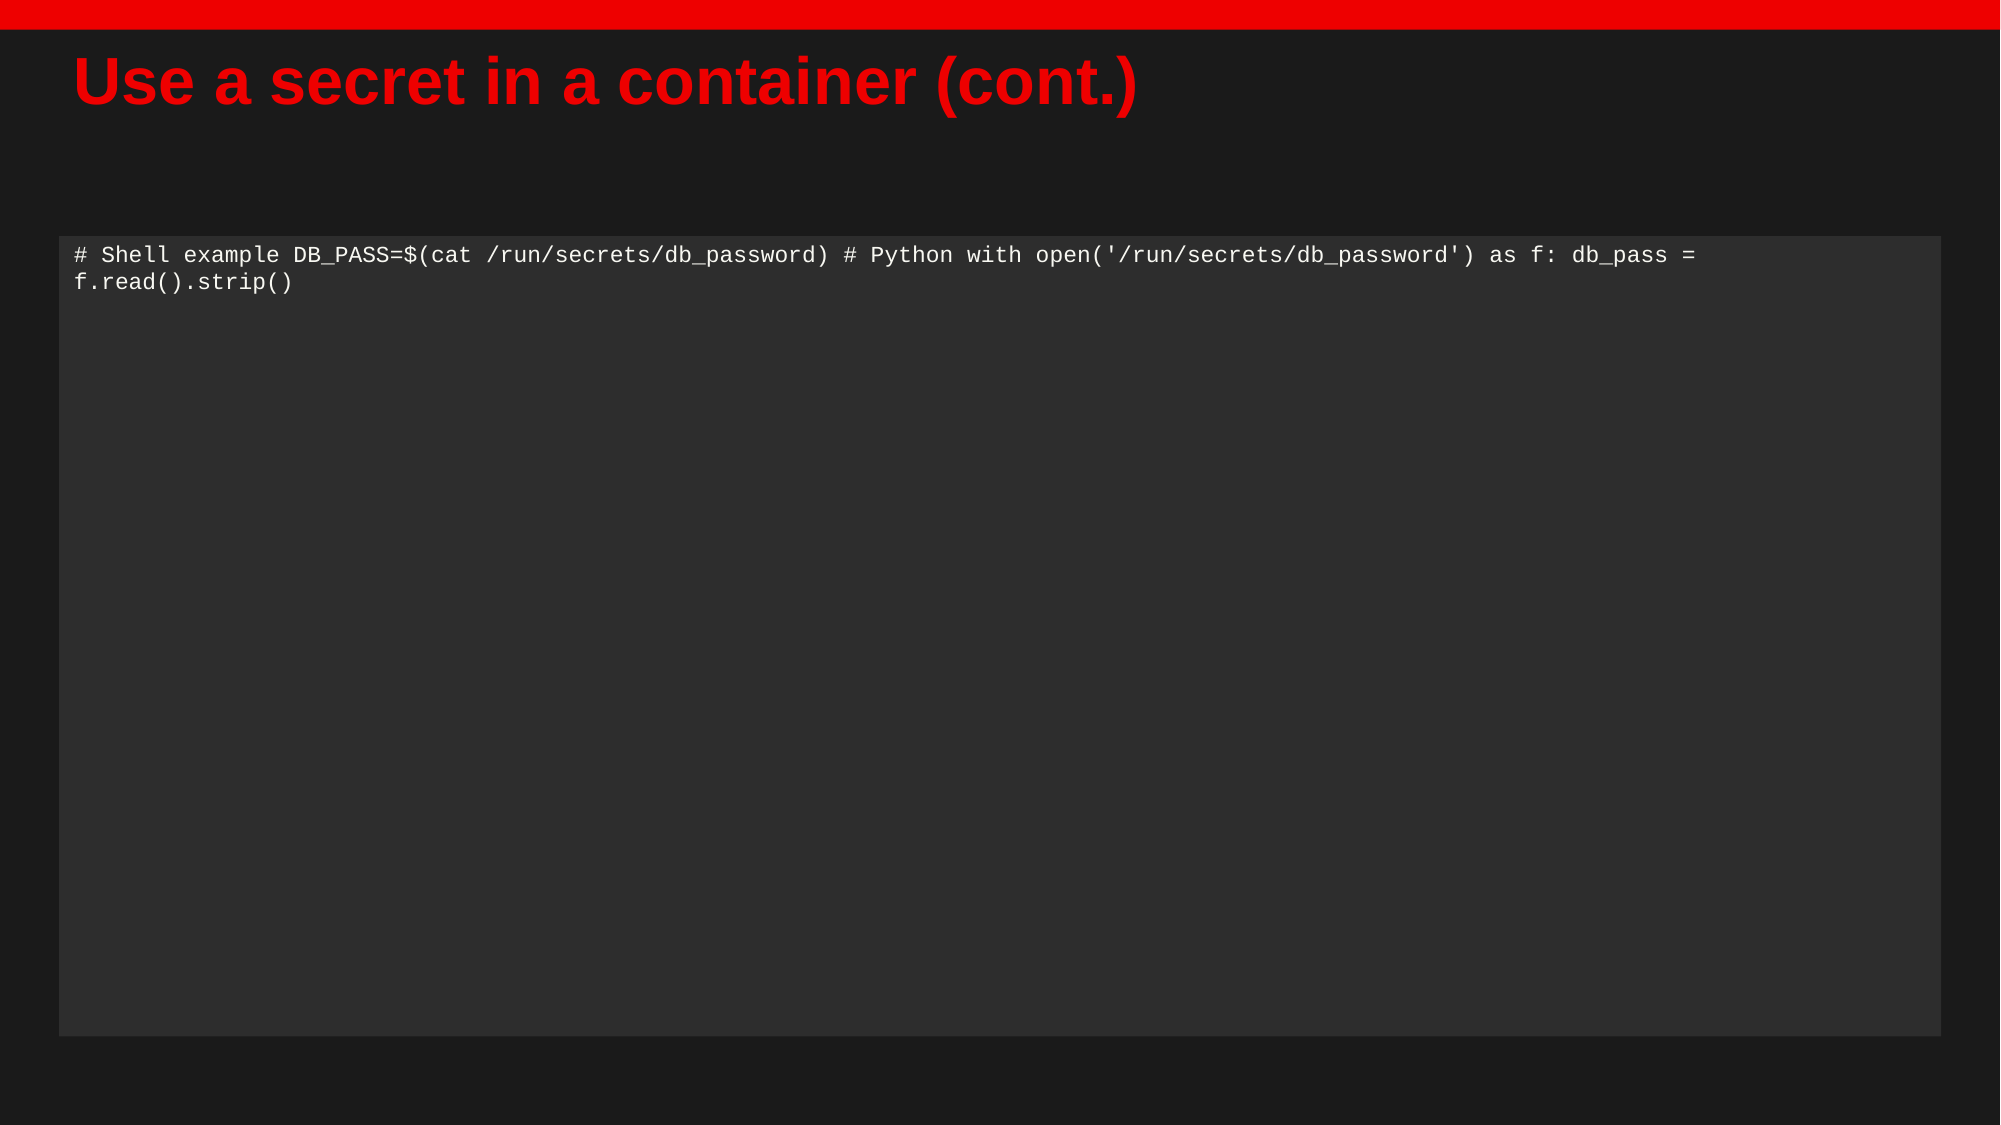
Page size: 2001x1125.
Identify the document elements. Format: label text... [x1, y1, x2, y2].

text_box [0, 0, 2001, 30]
text_box # Shell example DB_PASS=$(cat /run/secrets/db_password) # Python with open('/run/secrets/db_password') as f: db_pass = f.read().strip() [59, 236, 1942, 1037]
text_box Use a secret in a container (cont.) [59, 36, 1942, 208]
